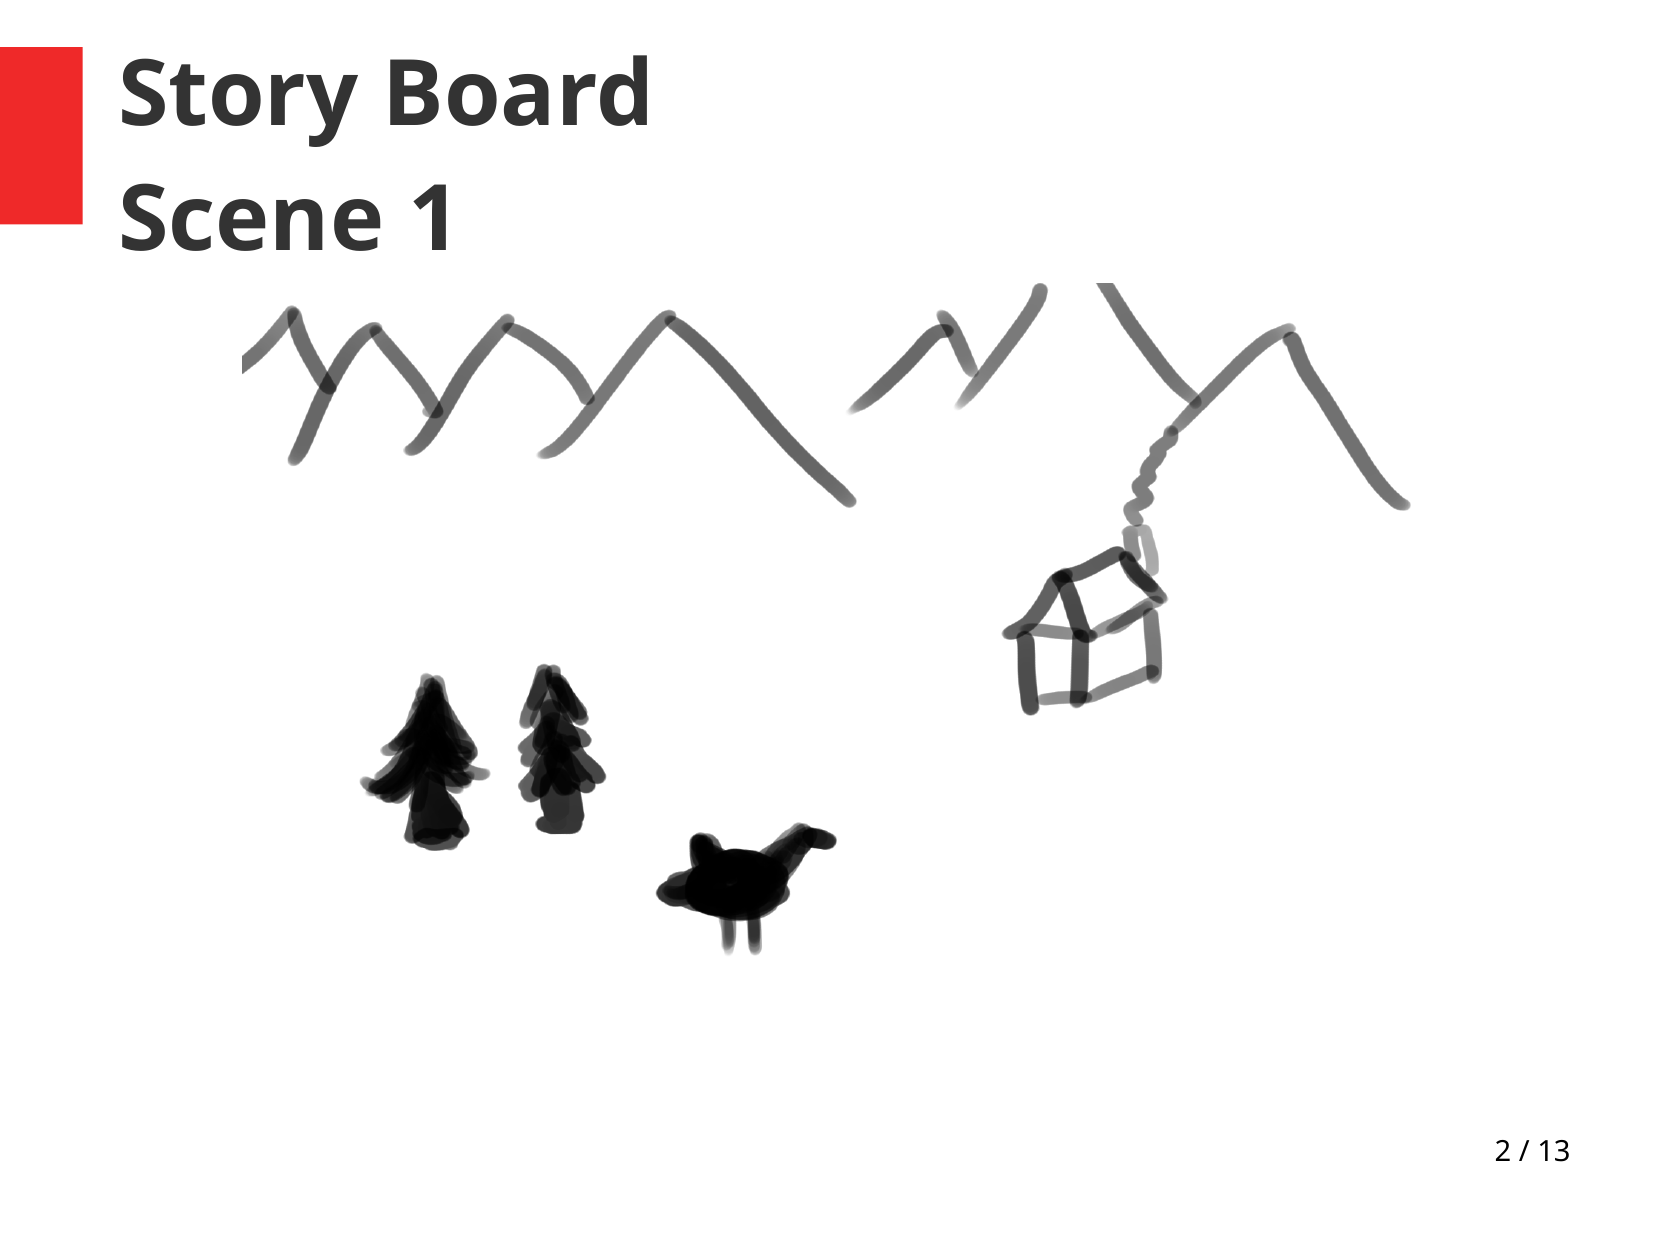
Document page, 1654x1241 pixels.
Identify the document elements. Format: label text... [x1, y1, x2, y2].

title Story Board Scene 1 [118, 28, 1571, 278]
picture [242, 283, 1411, 957]
